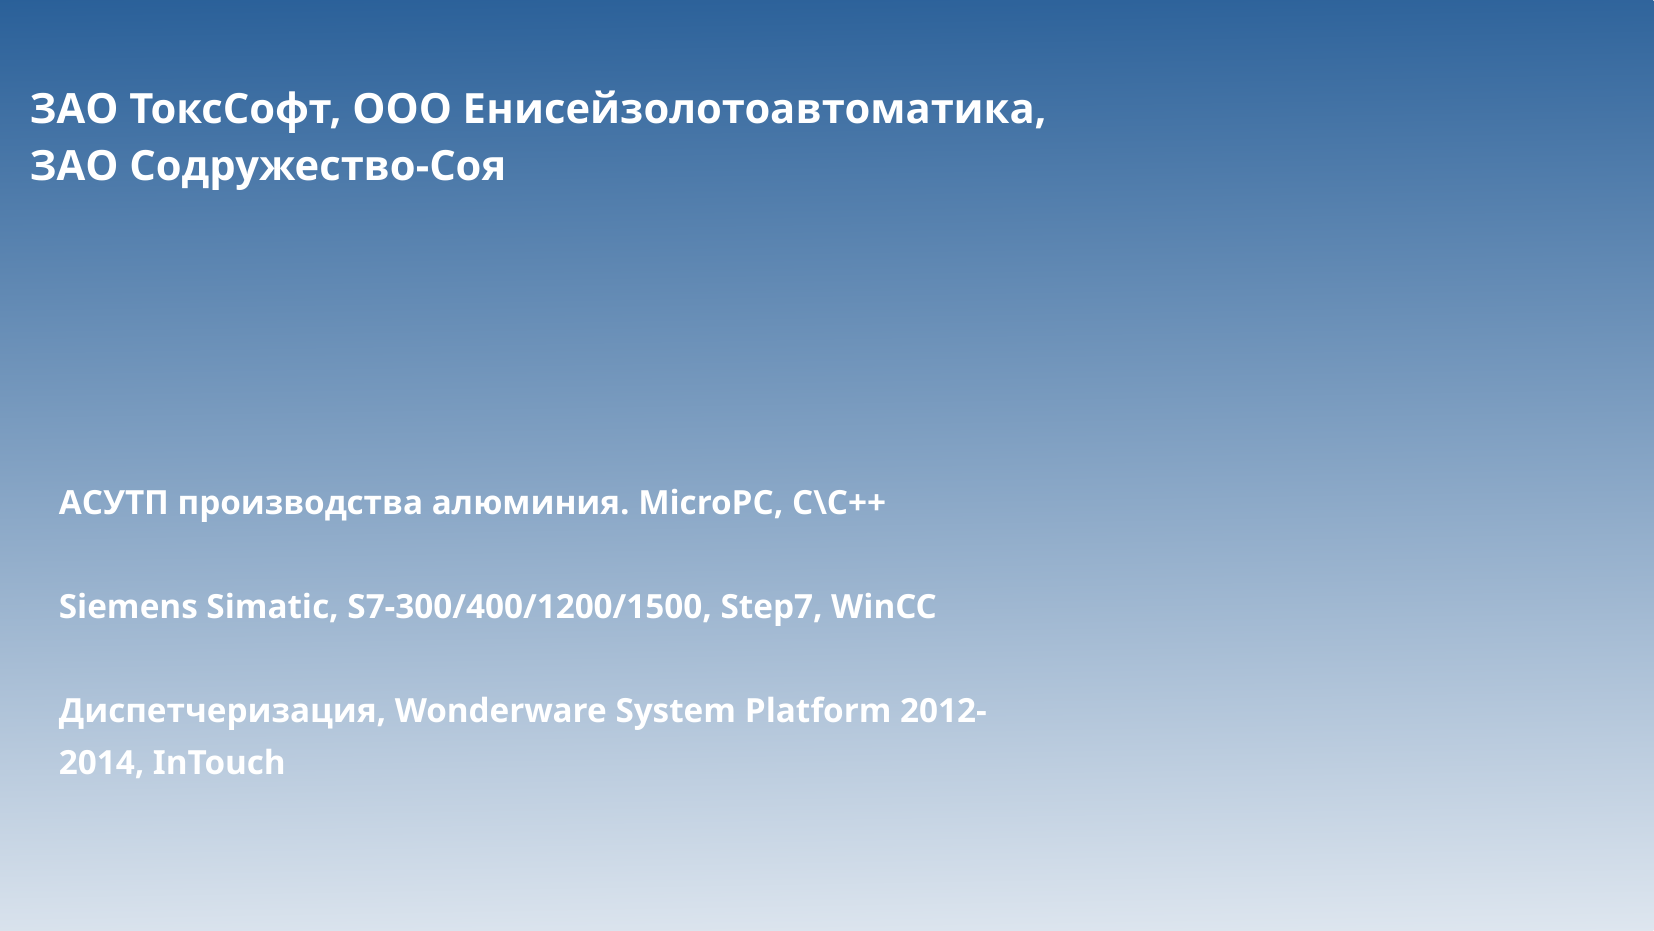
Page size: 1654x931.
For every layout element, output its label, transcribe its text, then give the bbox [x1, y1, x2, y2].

title ЗАО ТоксСофт, ООО Енисейзолотоавтоматика, ЗАО Содружество-Соя [29, 35, 1447, 237]
subtitle АСУТП производства алюминия. MicroPC, C\C++ Siemens Simatic, S7-300/400/1200/1500, Step7, WinCC Диспетчеризация, Wonderware System Platform 2012-2014, InTouch [59, 472, 1034, 827]
